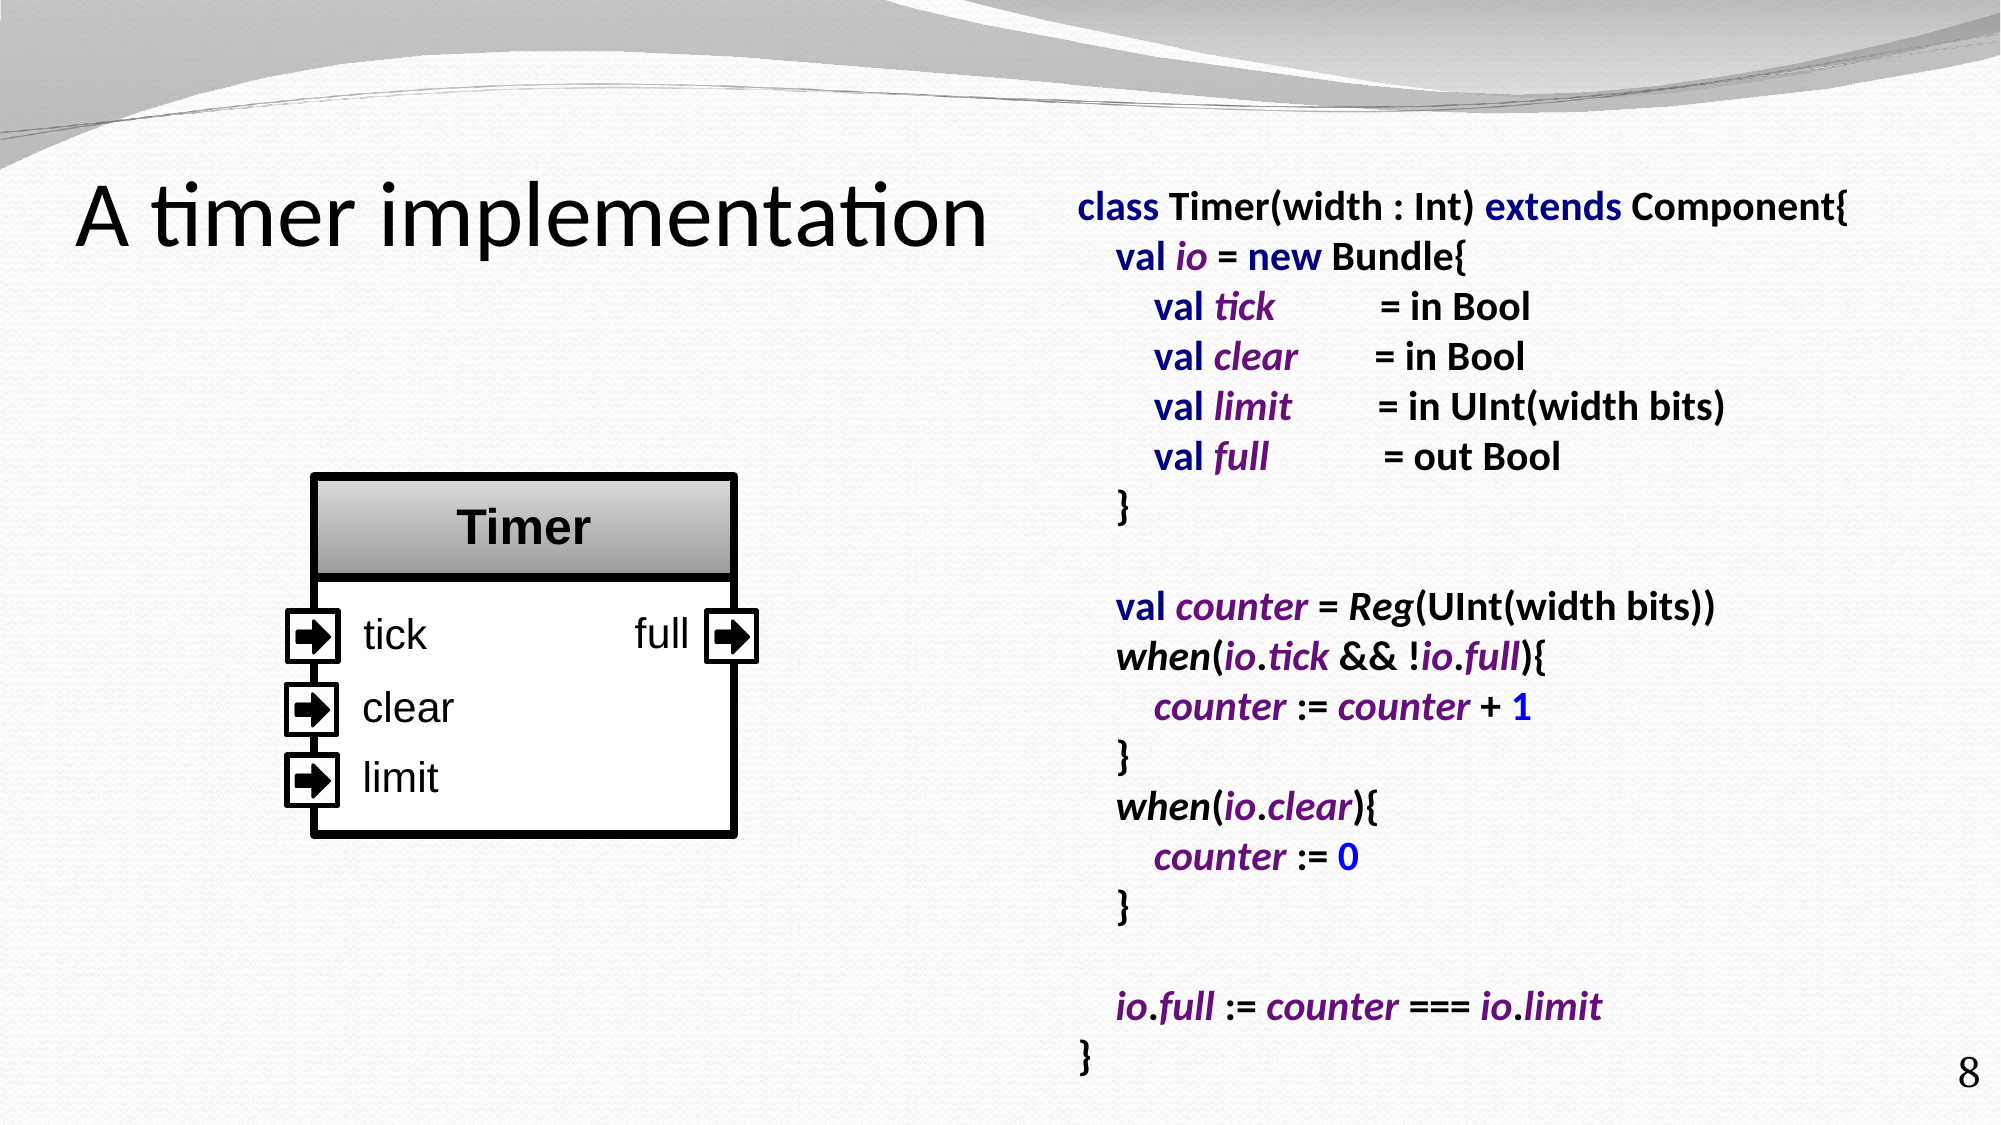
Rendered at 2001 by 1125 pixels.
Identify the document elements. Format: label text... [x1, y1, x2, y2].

title A timer implementation [75, 78, 1426, 266]
picture [0, 0, 2001, 1125]
text_box <numéro> [1813, 1042, 1981, 1103]
text_box class Timer(width : Int) extends Component{ val io = new Bundle{ val tick = in Bool val clear = in Bool val limit = in UInt(width bits) val full = out Bool } val counter = Reg(UInt(width bits)) when(io.tick && !io.full){ counter := counter + 1 } when(io.clear){ counter := 0 } io.full := counter === io.limit } [1062, 171, 1919, 1125]
